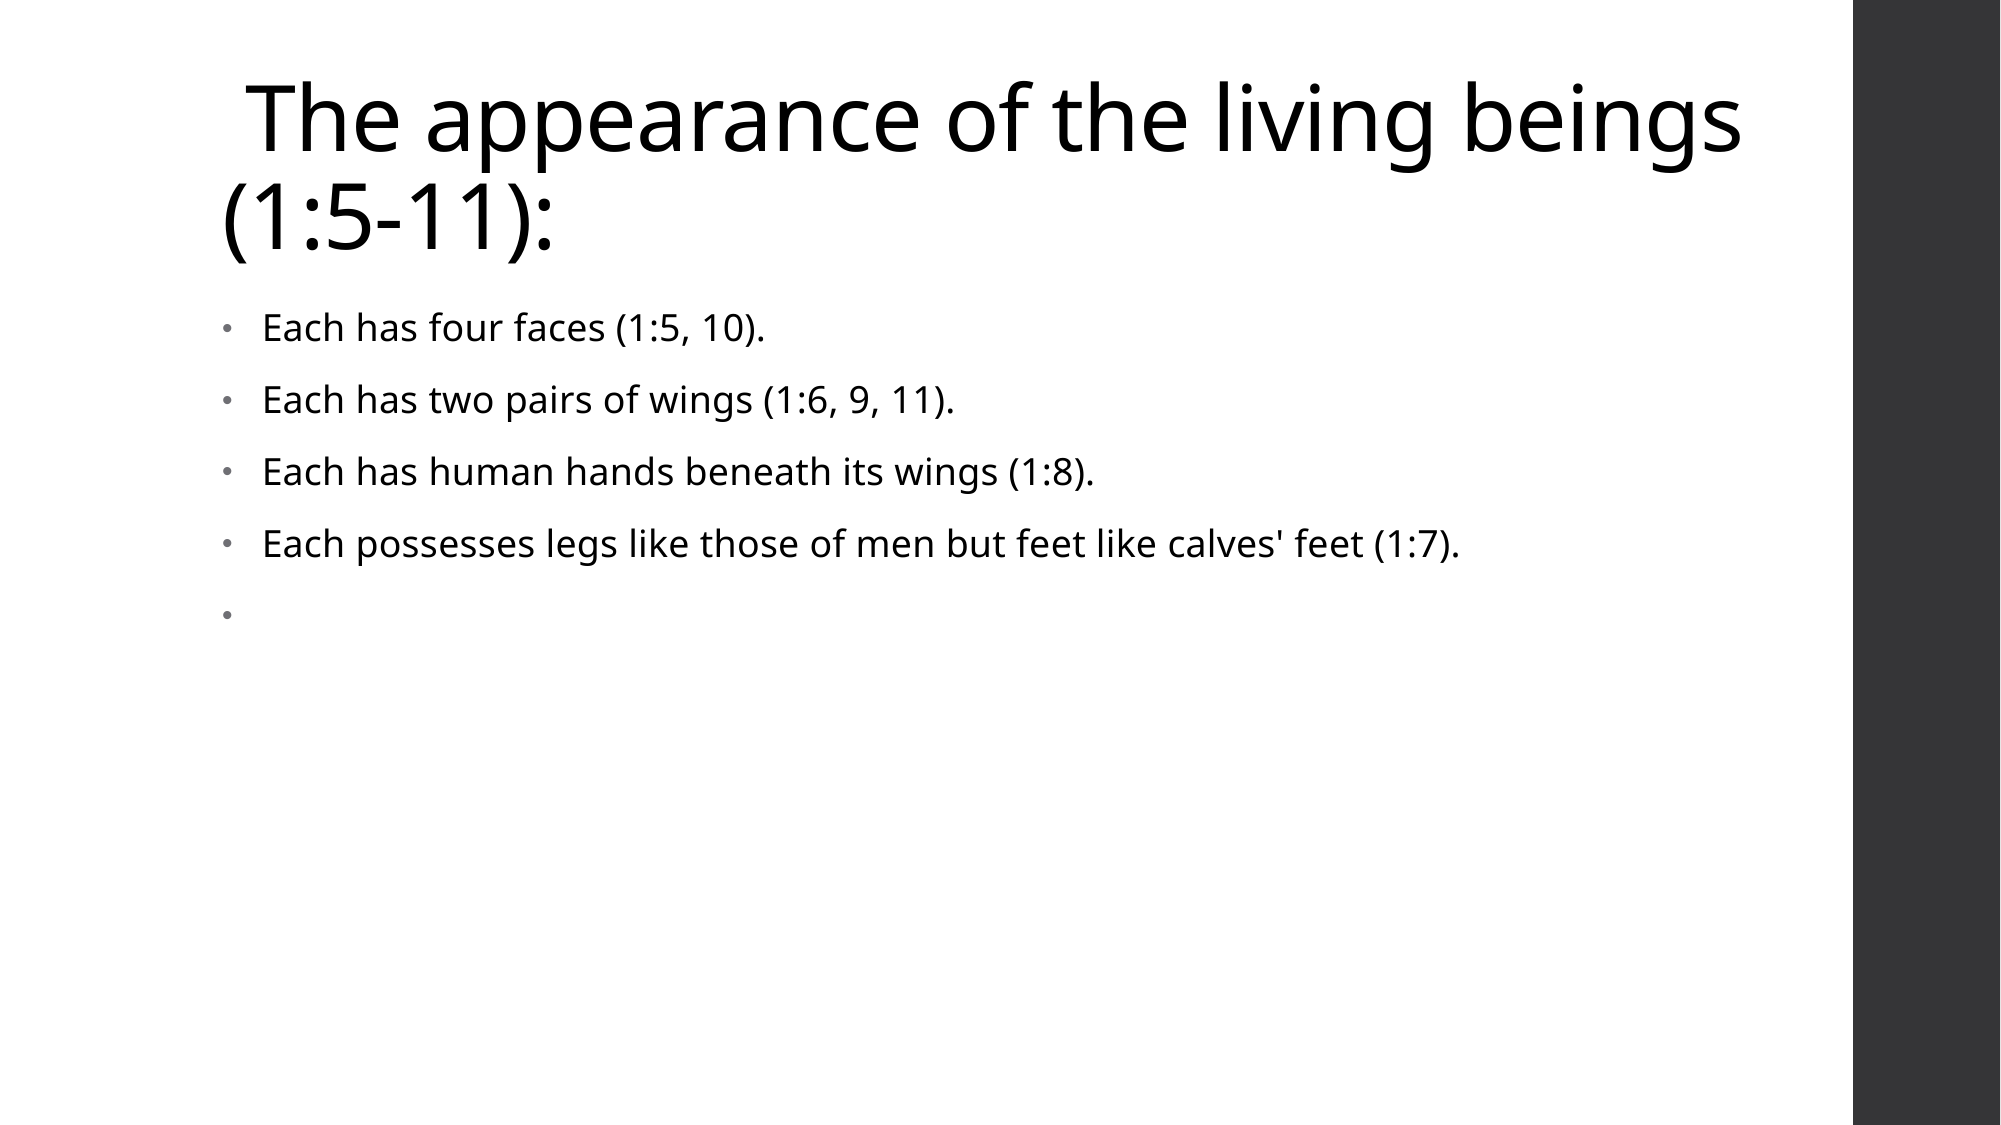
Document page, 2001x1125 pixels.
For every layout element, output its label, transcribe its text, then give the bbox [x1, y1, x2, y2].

title The appearance of the living beings (1:5-11): [206, 60, 1797, 278]
list Each has four faces (1:5, 10). Each has two pairs of wings (1:6, 9, 11). Each has human hands beneath its wings (1:8). Each possesses legs like those of men but feet like calves' feet (1:7). [206, 299, 1617, 1014]
